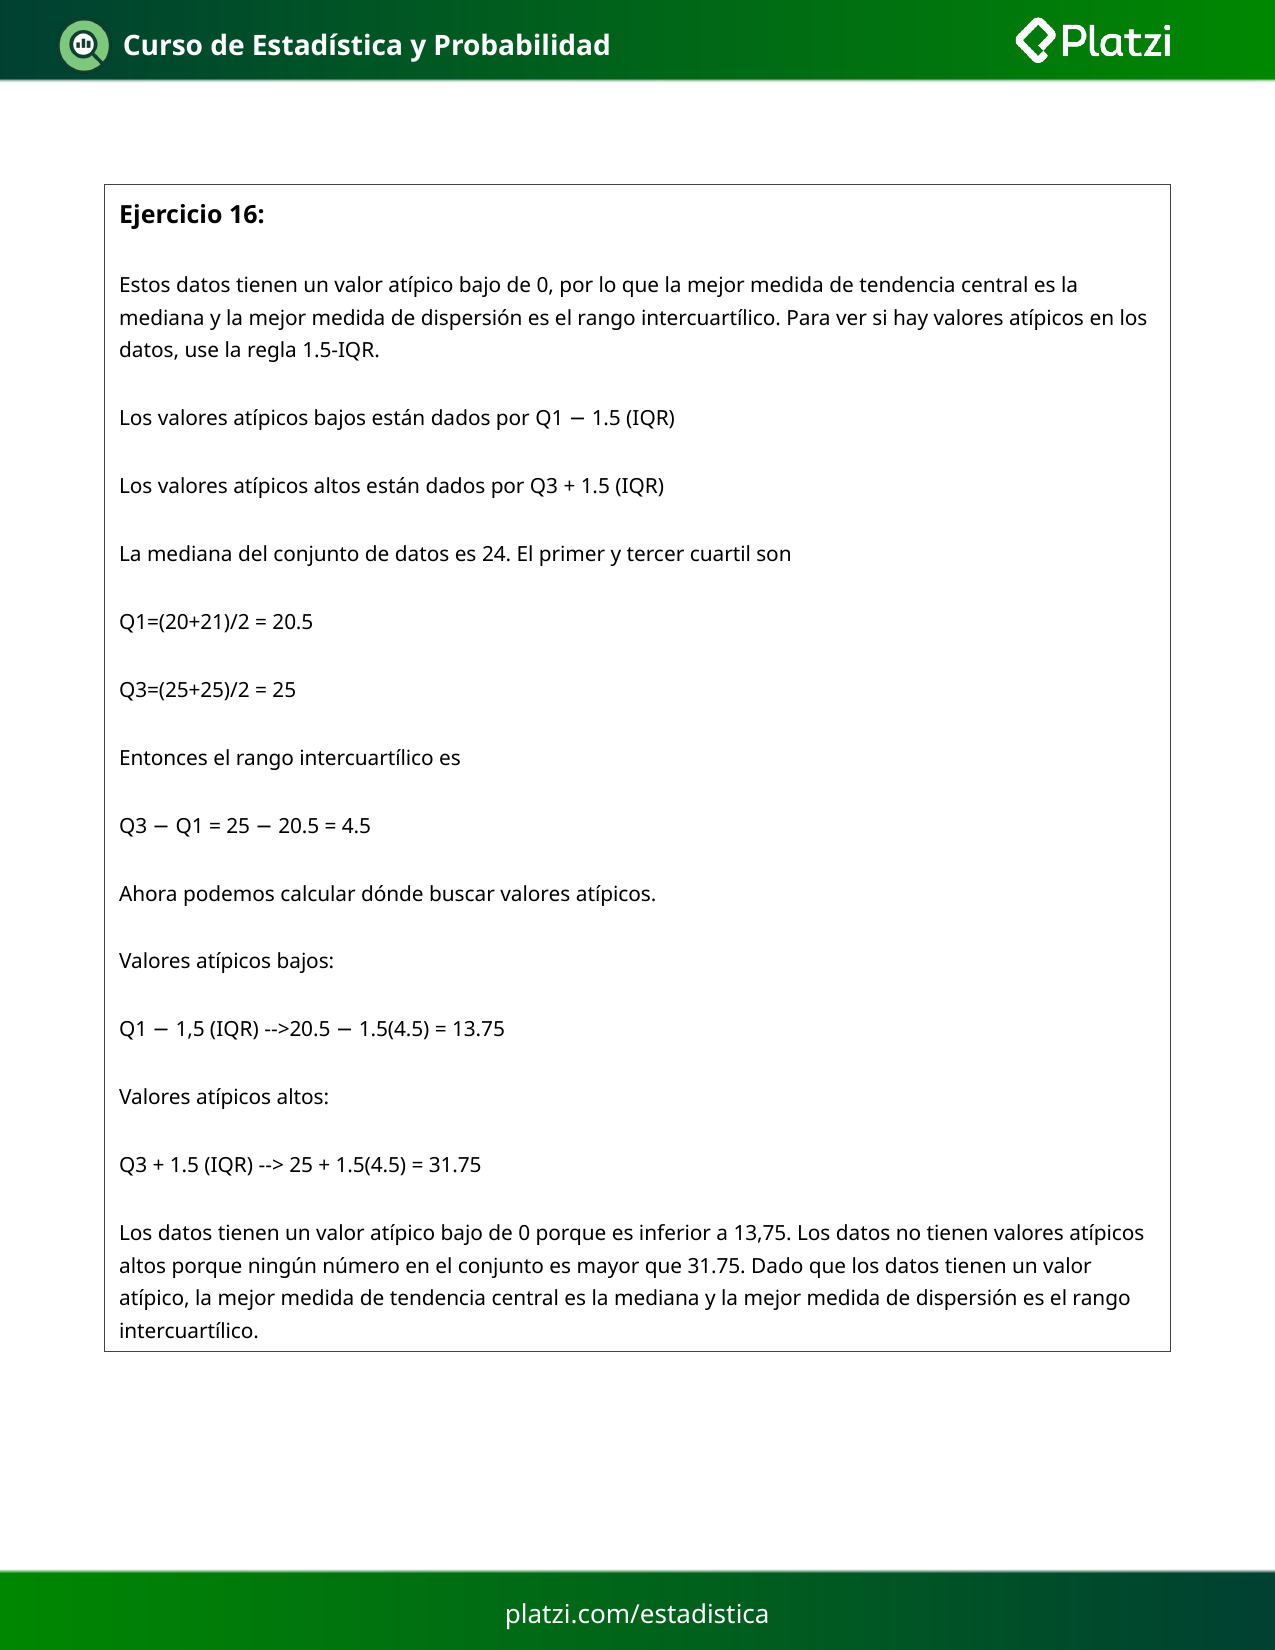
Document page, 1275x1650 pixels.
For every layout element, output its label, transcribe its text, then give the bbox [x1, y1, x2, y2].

title Curso de Estadística y Probabilidad [101, 6, 976, 86]
picture [0, 0, 1275, 1650]
subtitle platzi.com/estadistica [200, 1571, 1075, 1650]
table_header Ejercicio 16: Estos datos tienen un valor atípico bajo de 0, por lo que la mejor medida de tendencia central es la mediana y la mejor medida de dispersión es el rango intercuartílico. Para ver si hay valores atípicos en los datos, use la regla 1.5-IQR. Los valores atípicos bajos están dados por Q1 − 1.5 (IQR) Los valores atípicos altos están dados por Q3 + 1.5 (IQR) La mediana del conjunto de datos es 24. El primer y tercer cuartil son Q1=(20+21)/2 = 20.5 Q3=(25+25)/2 = 25 Entonces el rango intercuartílico es Q3 − Q1 = 25 − 20.5 = 4.5 Ahora podemos calcular dónde buscar valores atípicos. Valores atípicos bajos: Q1 − 1,5 (IQR) -->20.5 − 1.5(4.5) = 13.75 Valores atípicos altos: Q3 + 1.5 (IQR) --> 25 + 1.5(4.5) = 31.75 Los datos tienen un valor atípico bajo de 0 porque es inferior a 13,75. Los datos no tienen valores atípicos altos porque ningún número en el conjunto es mayor que 31.75. Dado que los datos tienen un valor atípico, la mejor medida de tendencia central es la mediana y la mejor medida de dispersión es el rango intercuartílico. [105, 185, 1170, 1351]
